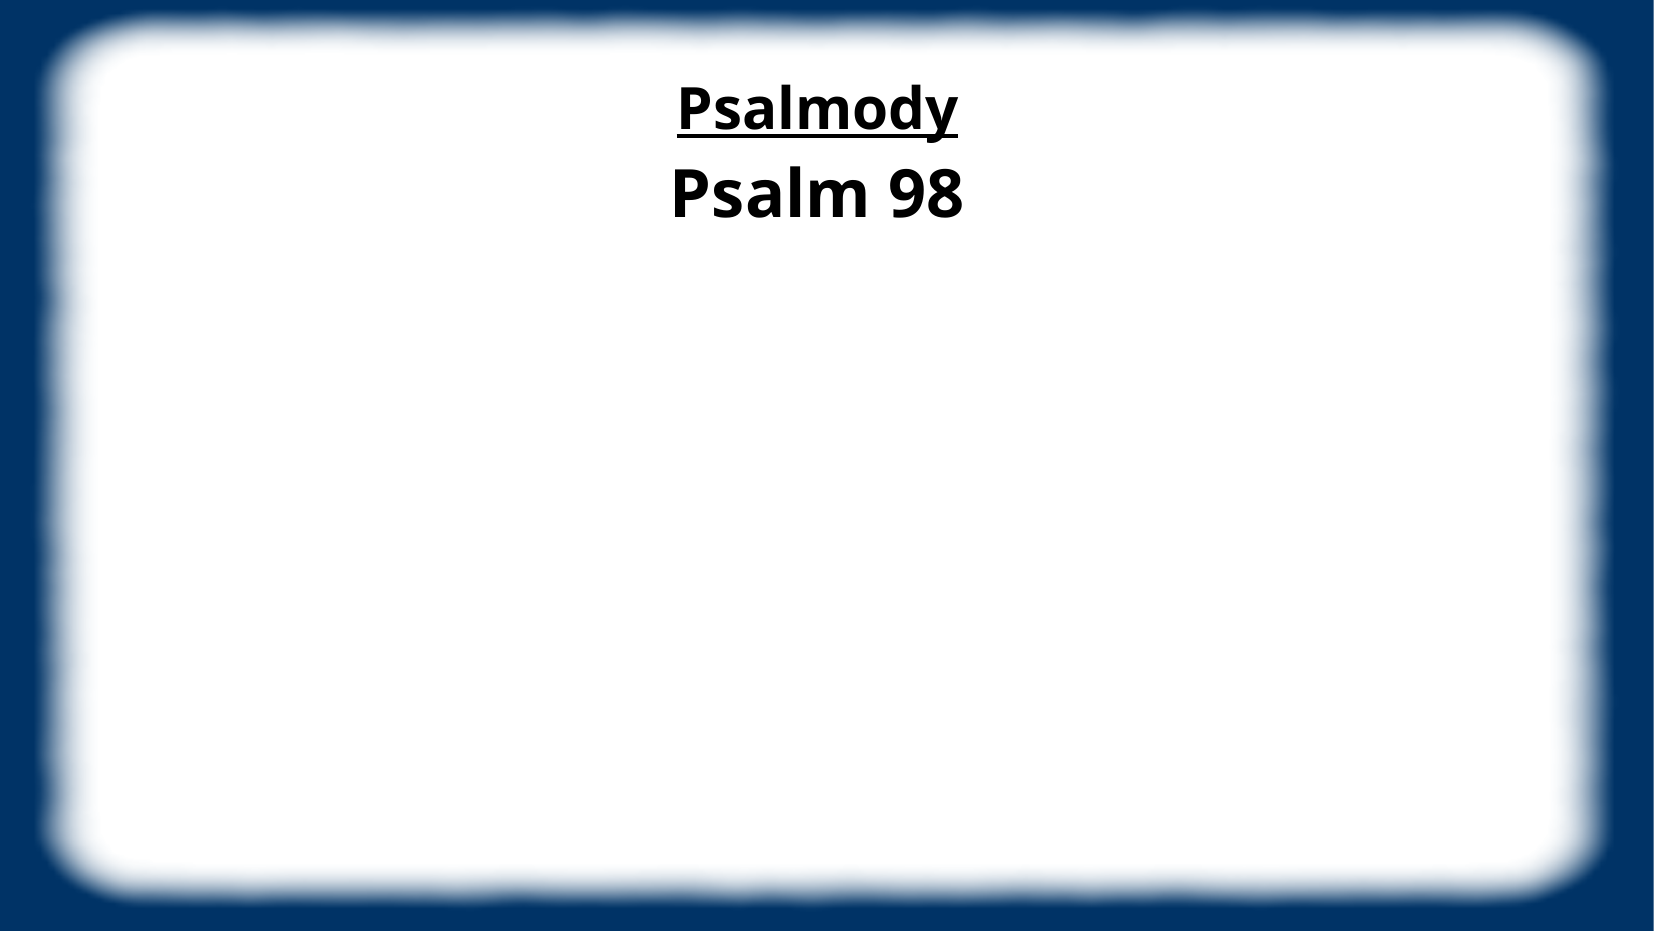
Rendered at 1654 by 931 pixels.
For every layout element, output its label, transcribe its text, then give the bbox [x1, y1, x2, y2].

text_box Psalmody Psalm 98 [90, 60, 1546, 241]
picture [0, 0, 1654, 931]
